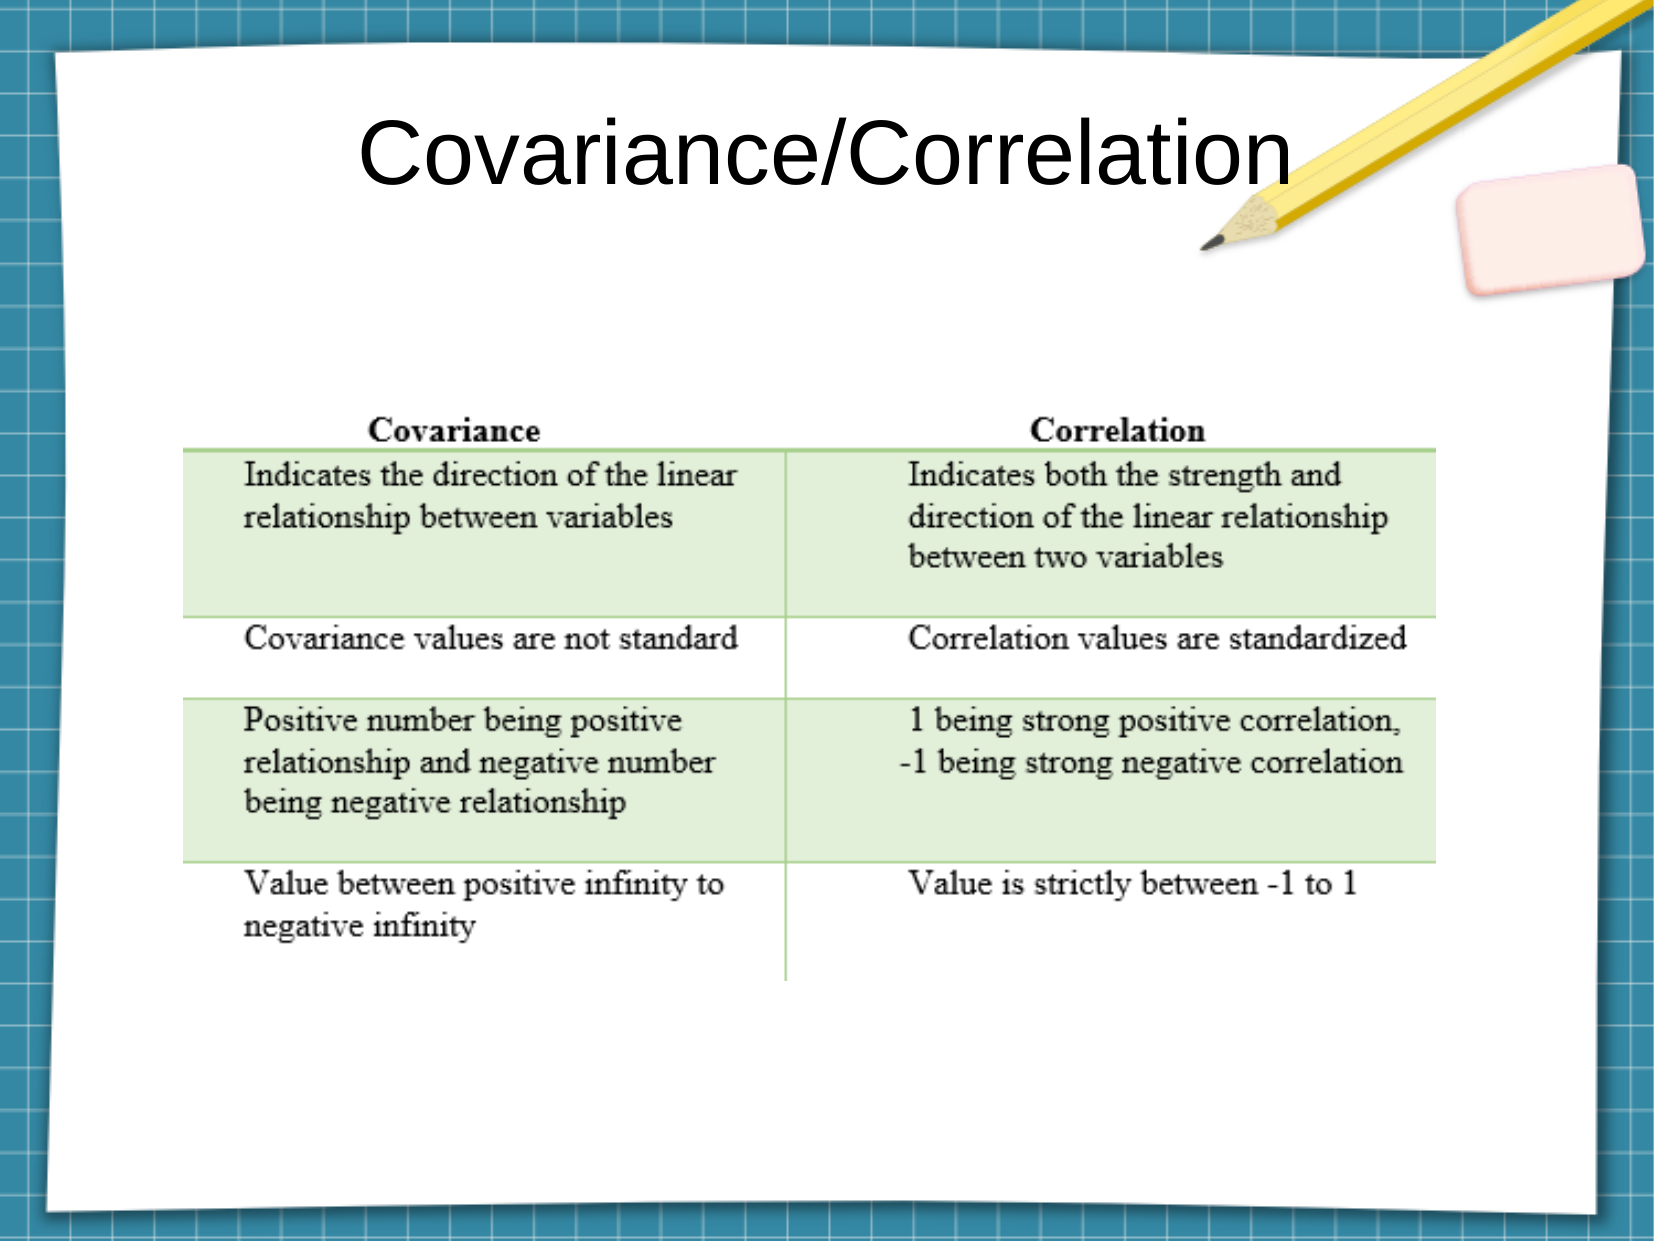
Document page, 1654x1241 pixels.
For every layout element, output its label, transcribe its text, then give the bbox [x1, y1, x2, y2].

title Covariance/Correlation [82, 49, 1571, 257]
picture [0, 0, 1654, 1241]
